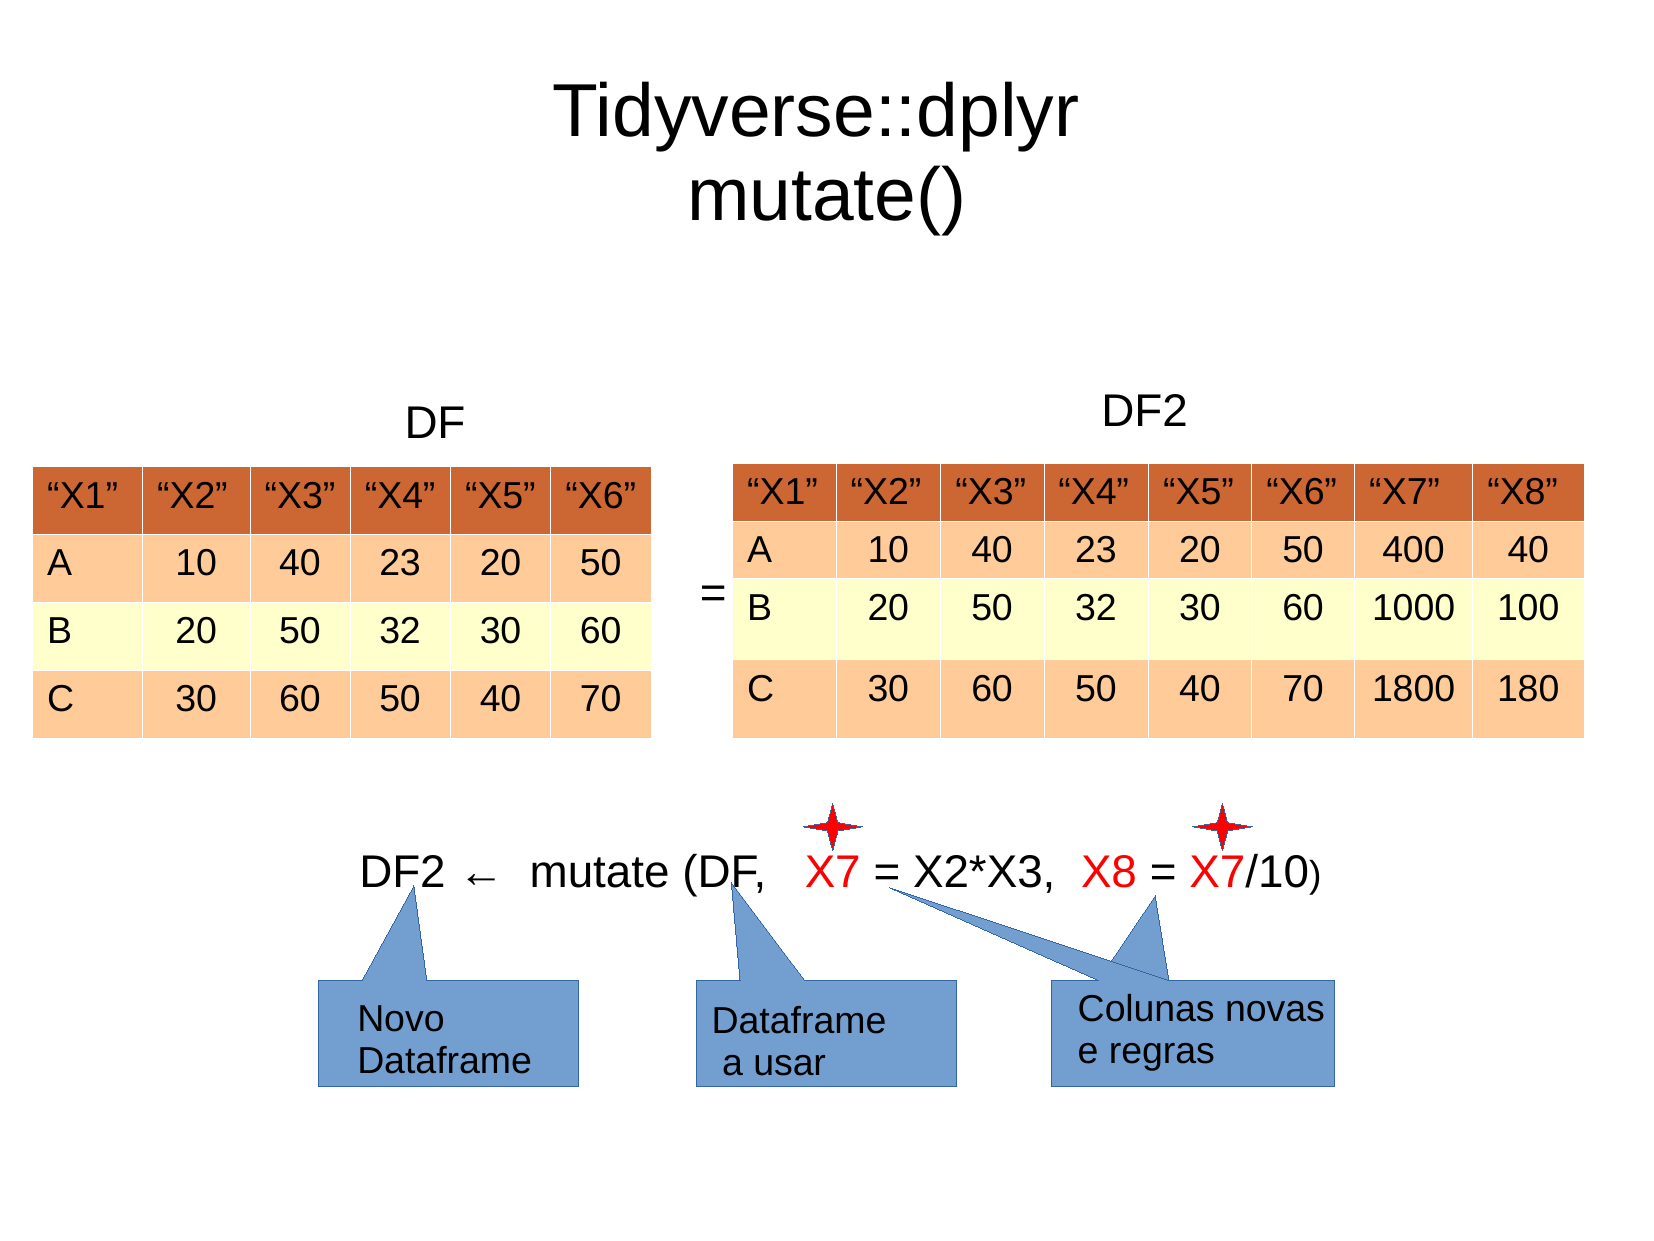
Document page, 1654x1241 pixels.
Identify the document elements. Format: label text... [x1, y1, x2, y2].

table_cell 30 [837, 660, 940, 738]
text_box Novo Dataframe [342, 989, 567, 1097]
table_header “X4” [1045, 464, 1148, 521]
table_cell 30 [1149, 579, 1251, 659]
table_cell 40 [941, 522, 1044, 578]
table_cell 50 [1045, 660, 1148, 738]
table_cell 20 [451, 535, 550, 602]
table_cell B [733, 579, 836, 659]
table_cell 40 [1473, 522, 1584, 578]
table_cell 10 [143, 535, 250, 602]
text_box DF [389, 389, 491, 463]
table_cell 1800 [1355, 660, 1472, 738]
table_cell 32 [1045, 579, 1148, 659]
table_cell 23 [1045, 522, 1148, 578]
table_cell 20 [1149, 522, 1251, 578]
table_cell 60 [941, 660, 1044, 738]
table_header “X6” [551, 467, 651, 534]
table_cell 20 [837, 579, 940, 659]
table_cell A [733, 522, 836, 578]
text_box [803, 803, 863, 851]
table_cell 60 [1252, 579, 1354, 659]
table_cell A [33, 535, 142, 602]
table_header “X2” [143, 467, 250, 534]
table_header “X2” [837, 464, 940, 521]
text_box [696, 882, 957, 992]
table_cell 32 [351, 603, 450, 670]
table_header “X1” [33, 467, 142, 534]
table_cell 70 [551, 671, 651, 738]
text_box [1051, 980, 1062, 1087]
table_cell 50 [1252, 522, 1354, 578]
table_cell 50 [251, 603, 350, 670]
table_cell C [733, 660, 836, 738]
text_box Colunas novas e regras [1062, 980, 1347, 1122]
table_cell 20 [143, 603, 250, 670]
table_header “X4” [351, 467, 450, 534]
table_cell 30 [451, 603, 550, 670]
table_header “X1” [733, 464, 836, 521]
text_box [889, 887, 1169, 980]
table_cell 60 [251, 671, 350, 738]
table_cell 60 [551, 603, 651, 670]
text_box [318, 885, 579, 1087]
table_cell 50 [941, 579, 1044, 659]
table_cell 70 [1252, 660, 1354, 738]
table_cell B [33, 603, 142, 670]
text_box [1192, 803, 1253, 851]
table_cell 23 [351, 535, 450, 602]
text_box Dataframe a usar [696, 992, 957, 1091]
table_cell 50 [551, 535, 651, 602]
table_header “X7” [1355, 464, 1472, 521]
table_cell 40 [251, 535, 350, 602]
text_box DF2 [1086, 377, 1203, 451]
title Tidyverse::dplyr mutate() [82, 49, 1571, 257]
table_header “X8” [1473, 464, 1584, 521]
text_box DF2 ← mutate (DF, X7 = X2*X3, X8 = X7/10) [344, 838, 1337, 905]
text_box = [685, 559, 732, 626]
table_cell 30 [143, 671, 250, 738]
table_cell C [33, 671, 142, 738]
table_cell 40 [1149, 660, 1251, 738]
table_header “X3” [941, 464, 1044, 521]
table_header “X5” [451, 467, 550, 534]
table_cell 40 [451, 671, 550, 738]
table_cell 180 [1473, 660, 1584, 738]
table_cell 10 [837, 522, 940, 578]
table_cell 100 [1473, 579, 1584, 659]
table_cell 400 [1355, 522, 1472, 578]
table_cell 50 [351, 671, 450, 738]
table_header “X3” [251, 467, 350, 534]
table_header “X5” [1149, 464, 1251, 521]
table_header “X6” [1252, 464, 1354, 521]
table_cell 1000 [1355, 579, 1472, 659]
